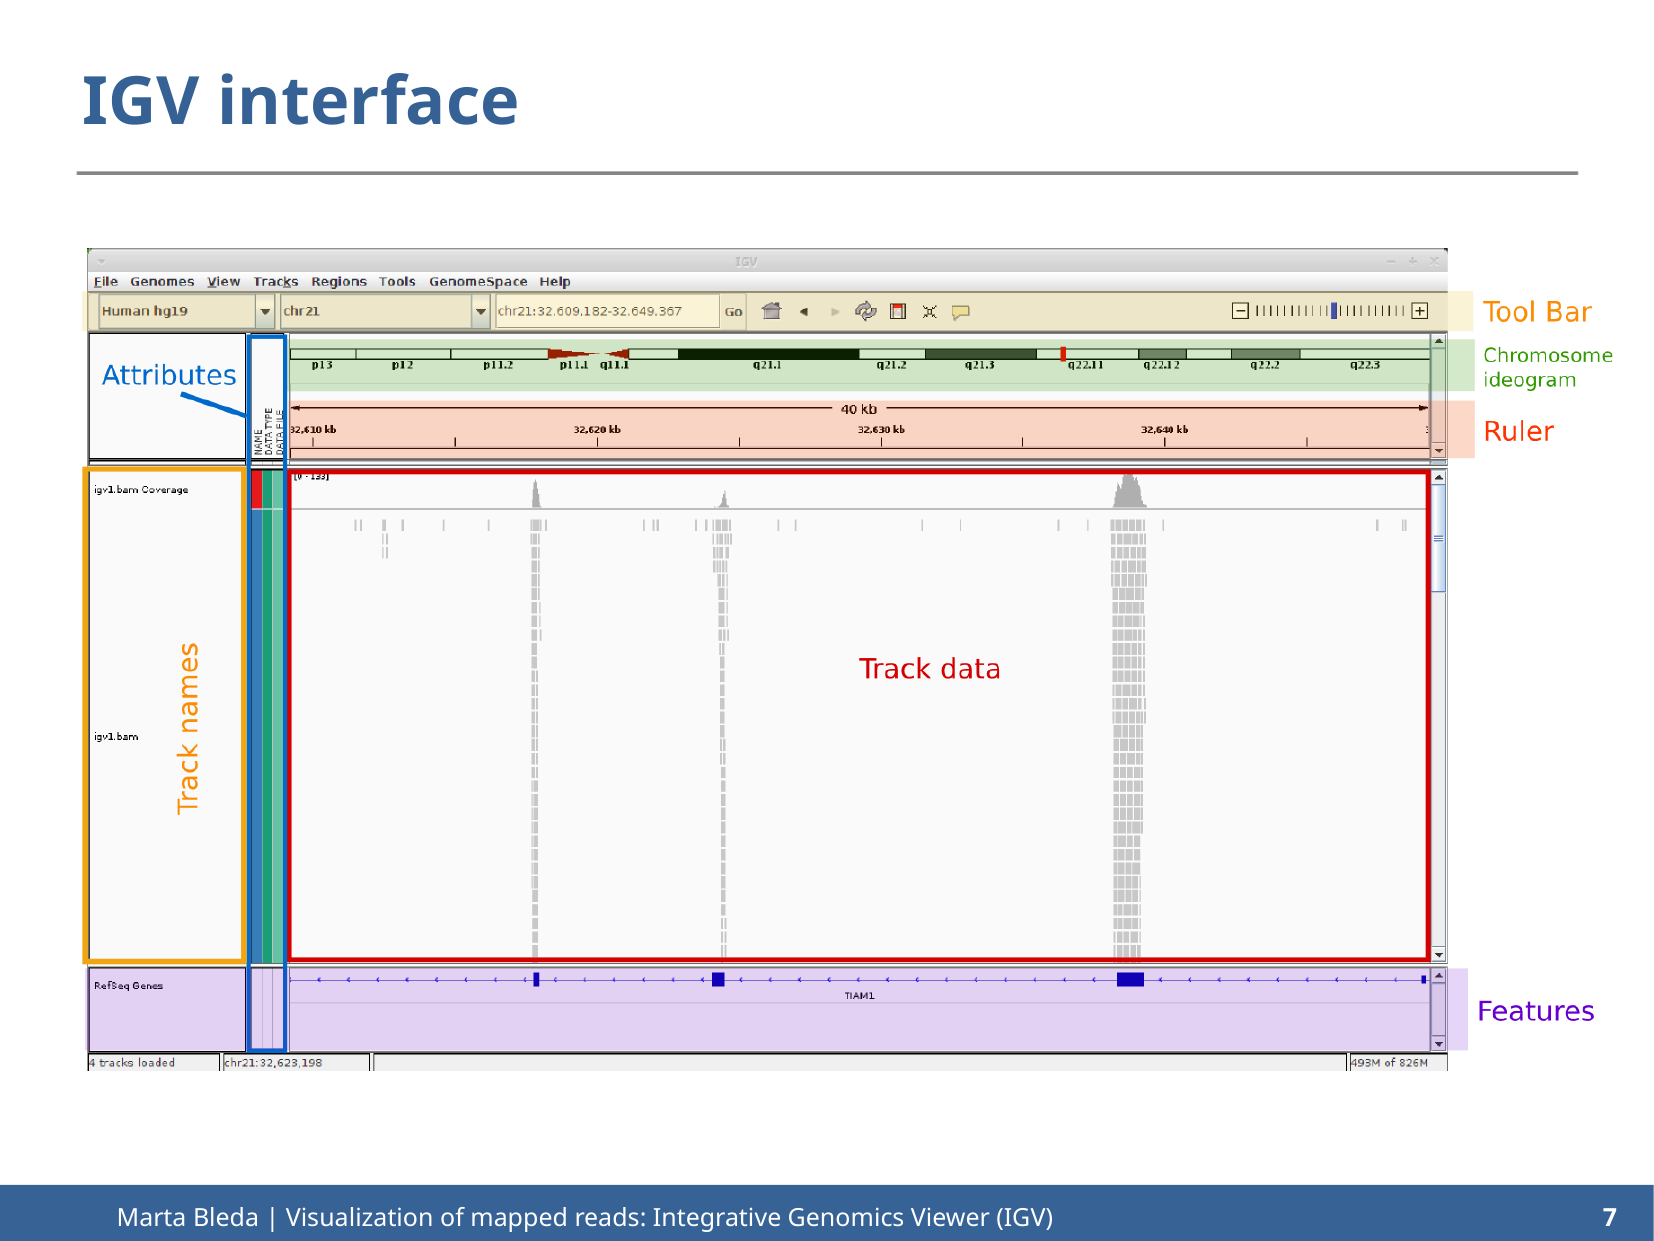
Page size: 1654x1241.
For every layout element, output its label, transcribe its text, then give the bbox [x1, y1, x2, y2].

picture [82, 248, 1613, 1071]
picture [74, 170, 1580, 175]
title IGV interface [82, 49, 1571, 148]
